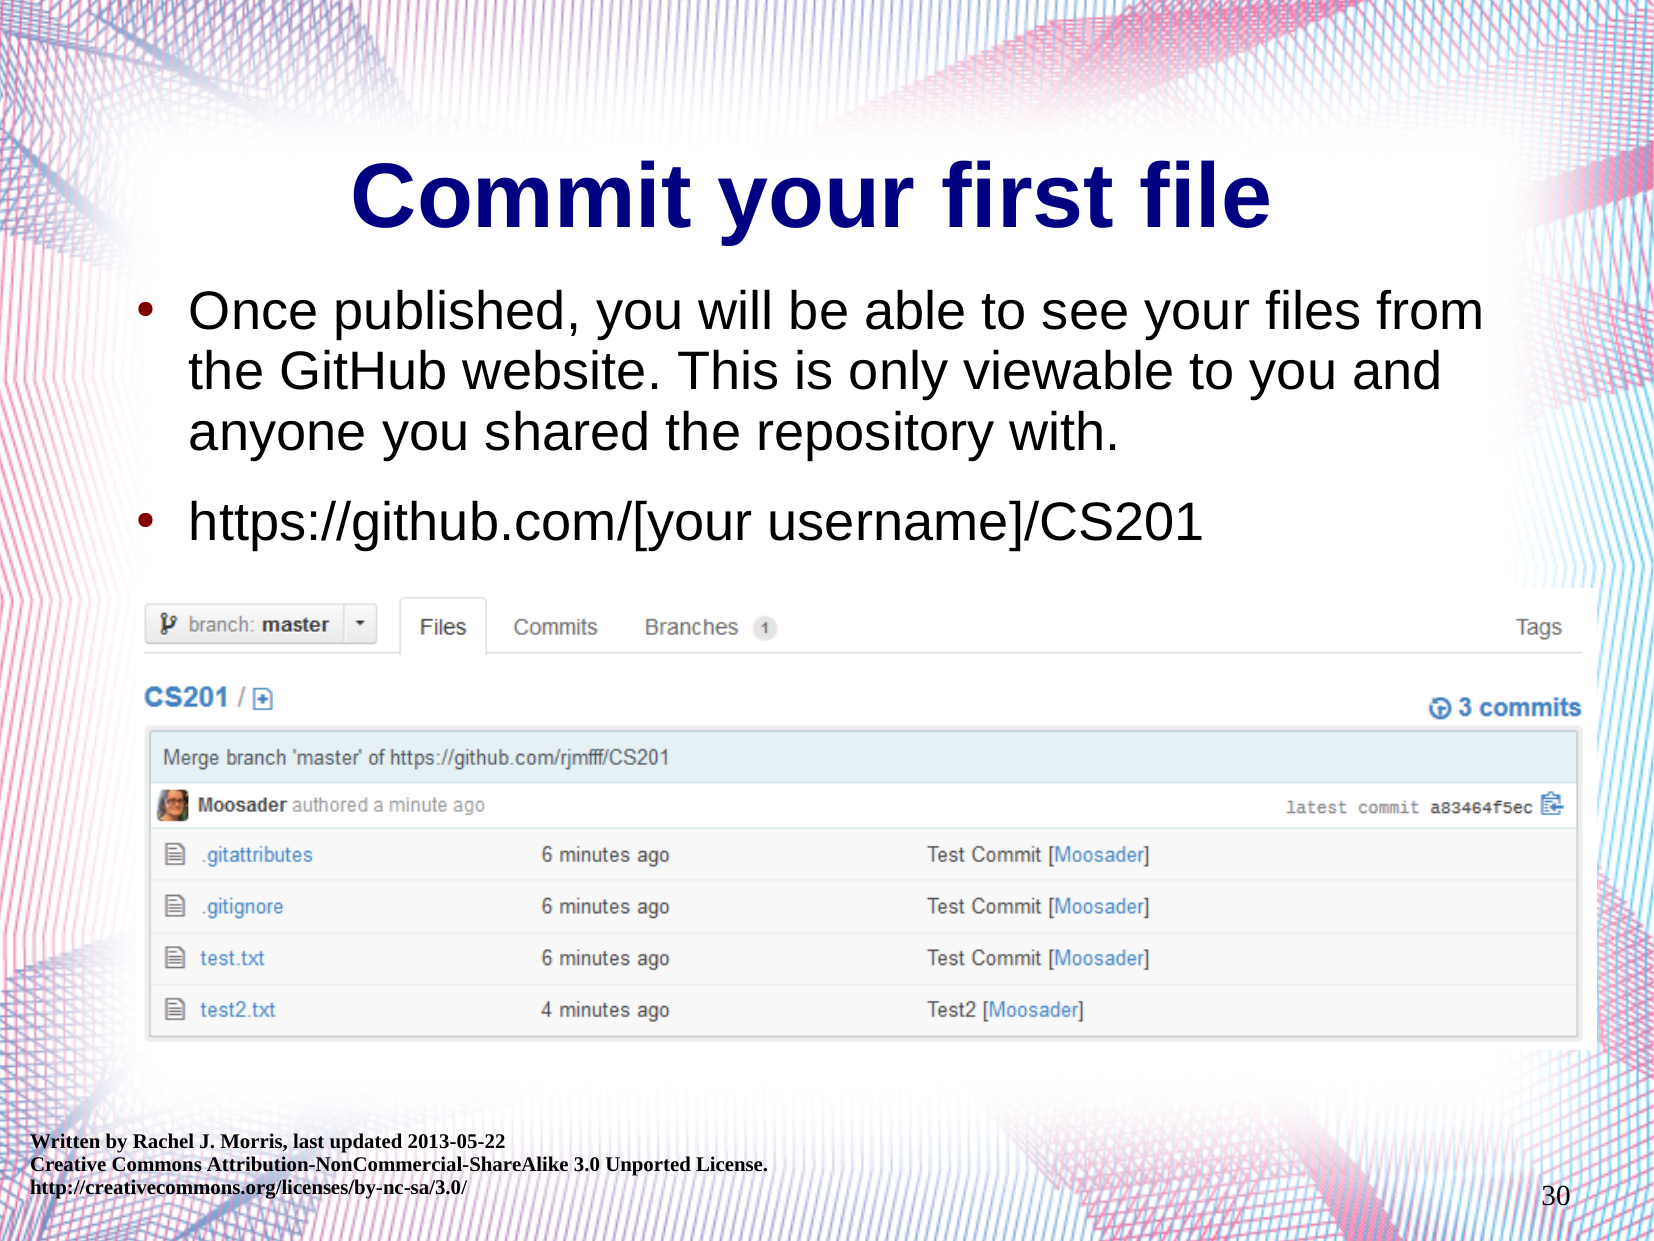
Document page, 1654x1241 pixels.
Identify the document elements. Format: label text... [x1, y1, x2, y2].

title Commit your first file [118, 112, 1506, 280]
picture [0, 0, 1654, 1241]
list Once published, you will be able to see your files from the GitHub website. This is only viewable to you and anyone you shared the repository with. https://github.com/[your username]/CS201 [118, 280, 1553, 571]
